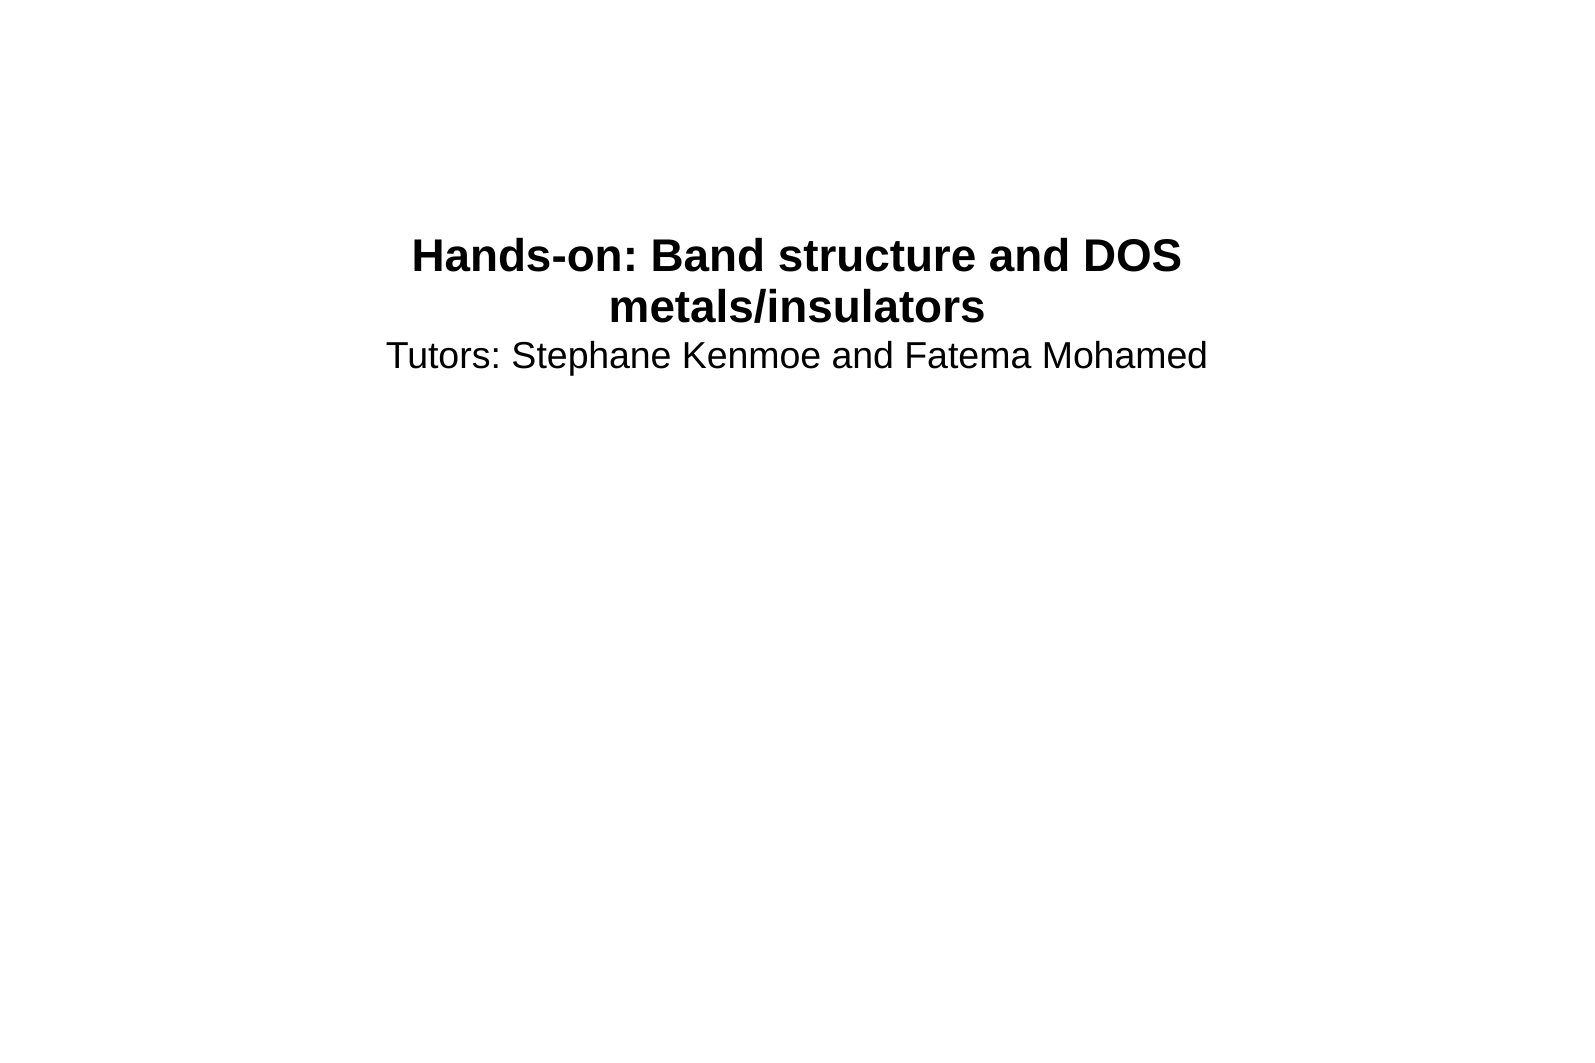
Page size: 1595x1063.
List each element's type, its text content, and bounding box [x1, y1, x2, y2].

text_box Tutors: Stephane Kenmoe and Fatema Mohamed [355, 327, 1240, 393]
text_box Hands-on: Band structure and DOS metals/insulators [206, 222, 1388, 341]
